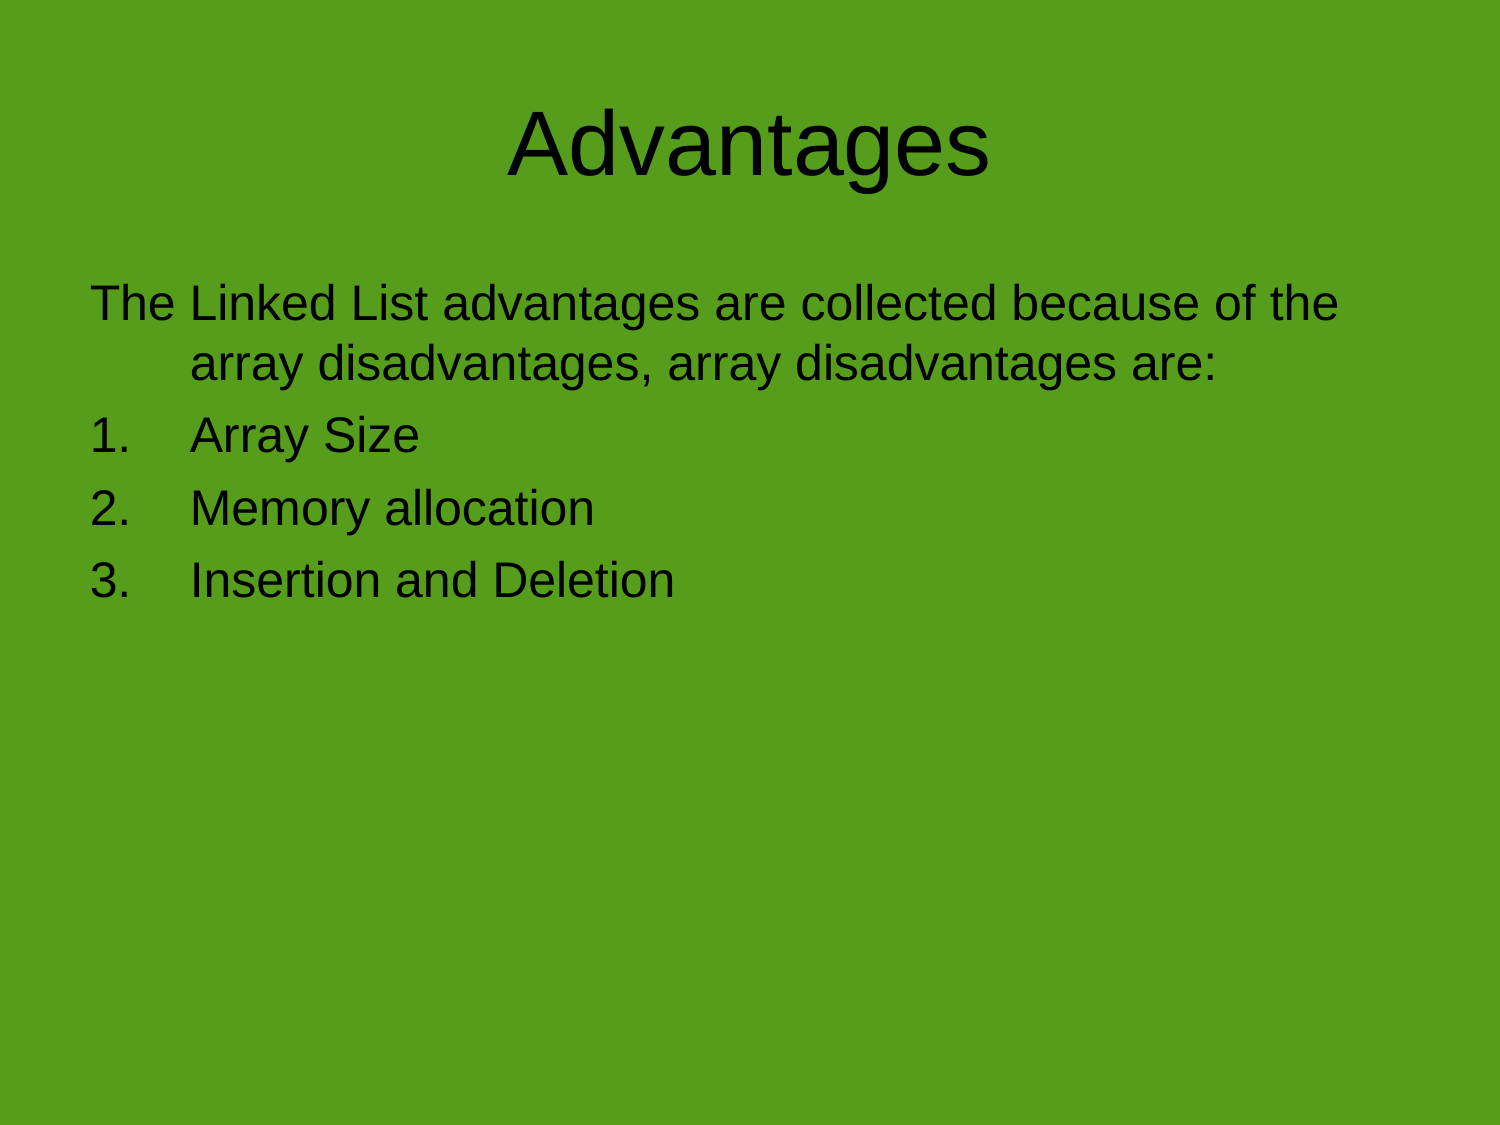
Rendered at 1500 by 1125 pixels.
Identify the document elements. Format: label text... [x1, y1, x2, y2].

list The Linked List advantages are collected because of the array disadvantages, array disadvantages are: Array Size Memory allocation Insertion and Deletion [75, 262, 1426, 1005]
title Advantages [75, 45, 1426, 233]
